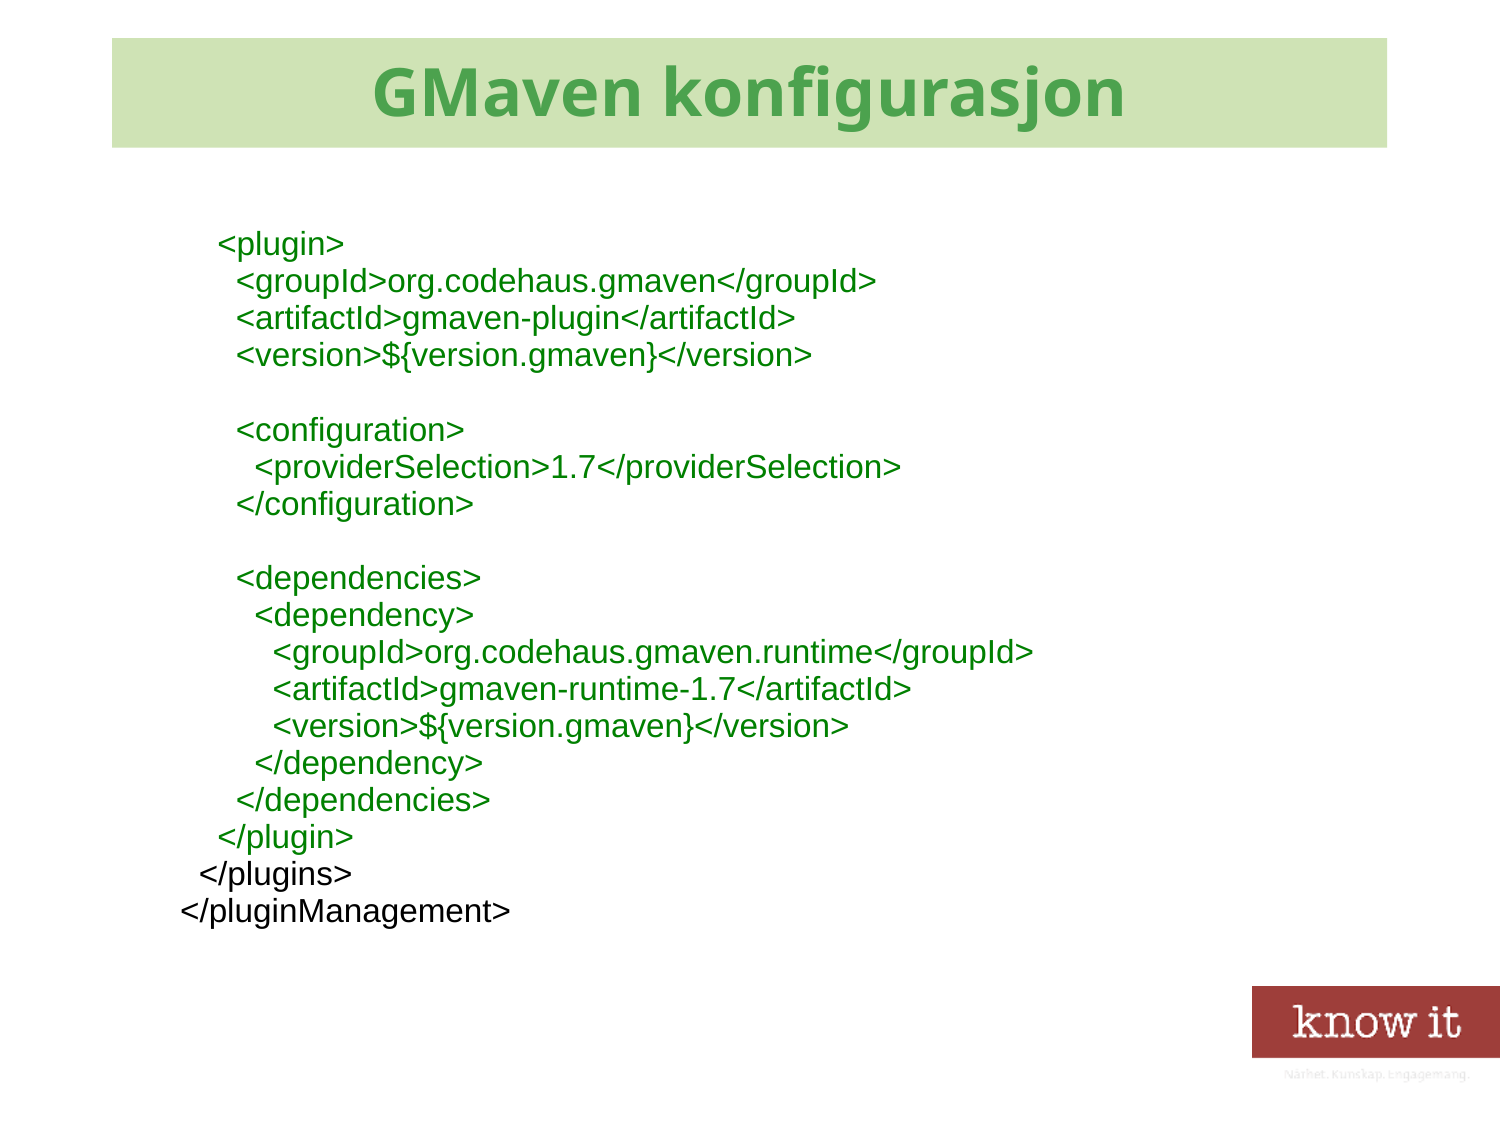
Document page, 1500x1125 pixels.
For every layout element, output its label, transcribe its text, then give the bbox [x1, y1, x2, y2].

text_box GMaven konfigurasjon [112, 38, 1388, 148]
picture [1252, 986, 1500, 1058]
text_box <plugin> <groupId>org.codehaus.gmaven</groupId> <artifactId>gmaven-plugin</artifactId> <version>${version.gmaven}</version> <configuration> <providerSelection>1.7</providerSelection> </configuration> <dependencies> <dependency> <groupId>org.codehaus.gmaven.runtime</groupId> <artifactId>gmaven-runtime-1.7</artifactId> <version>${version.gmaven}</version> </dependency> </dependencies> </plugin> </plugins> </pluginManagement> [128, 218, 1270, 979]
